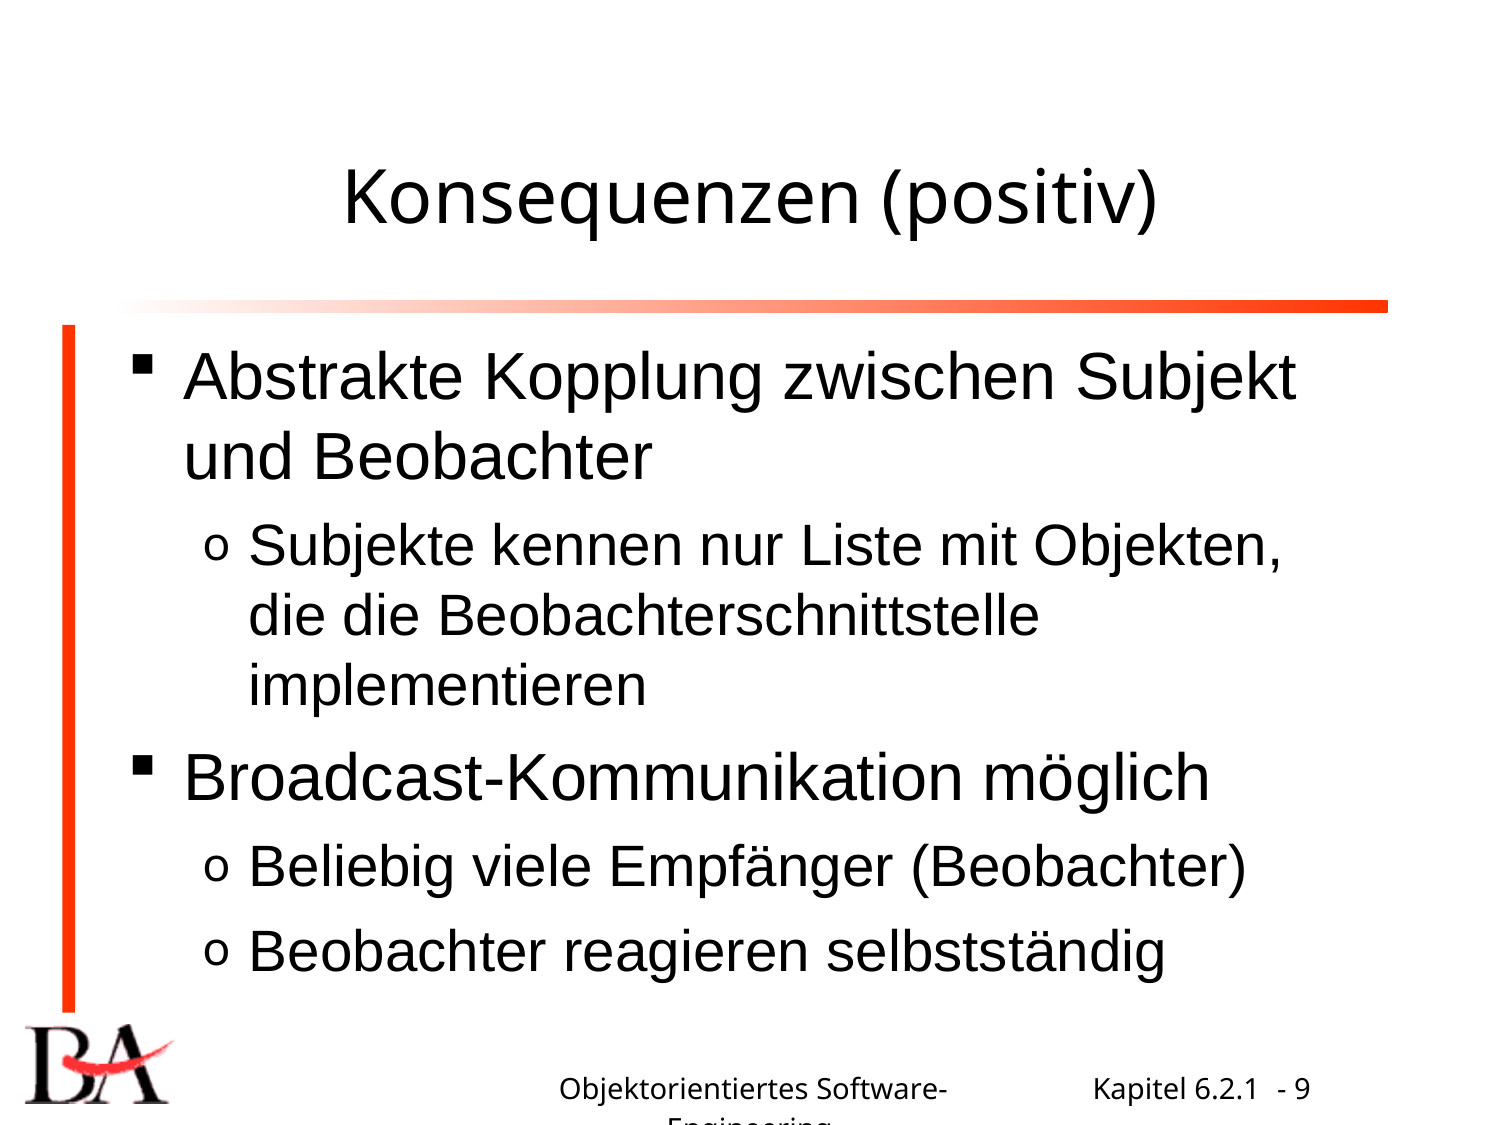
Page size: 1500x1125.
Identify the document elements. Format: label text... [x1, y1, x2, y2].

picture [24, 1024, 175, 1104]
list Abstrakte Kopplung zwischen Subjekt und Beobachter Subjekte kennen nur Liste mit Objekten, die die Beobachterschnittstelle implementieren Broadcast-Kommunikation möglich Beliebig viele Empfänger (Beobachter) Beobachter reagieren selbstständig [112, 324, 1388, 1051]
title Konsequenzen (positiv) [112, 99, 1388, 288]
